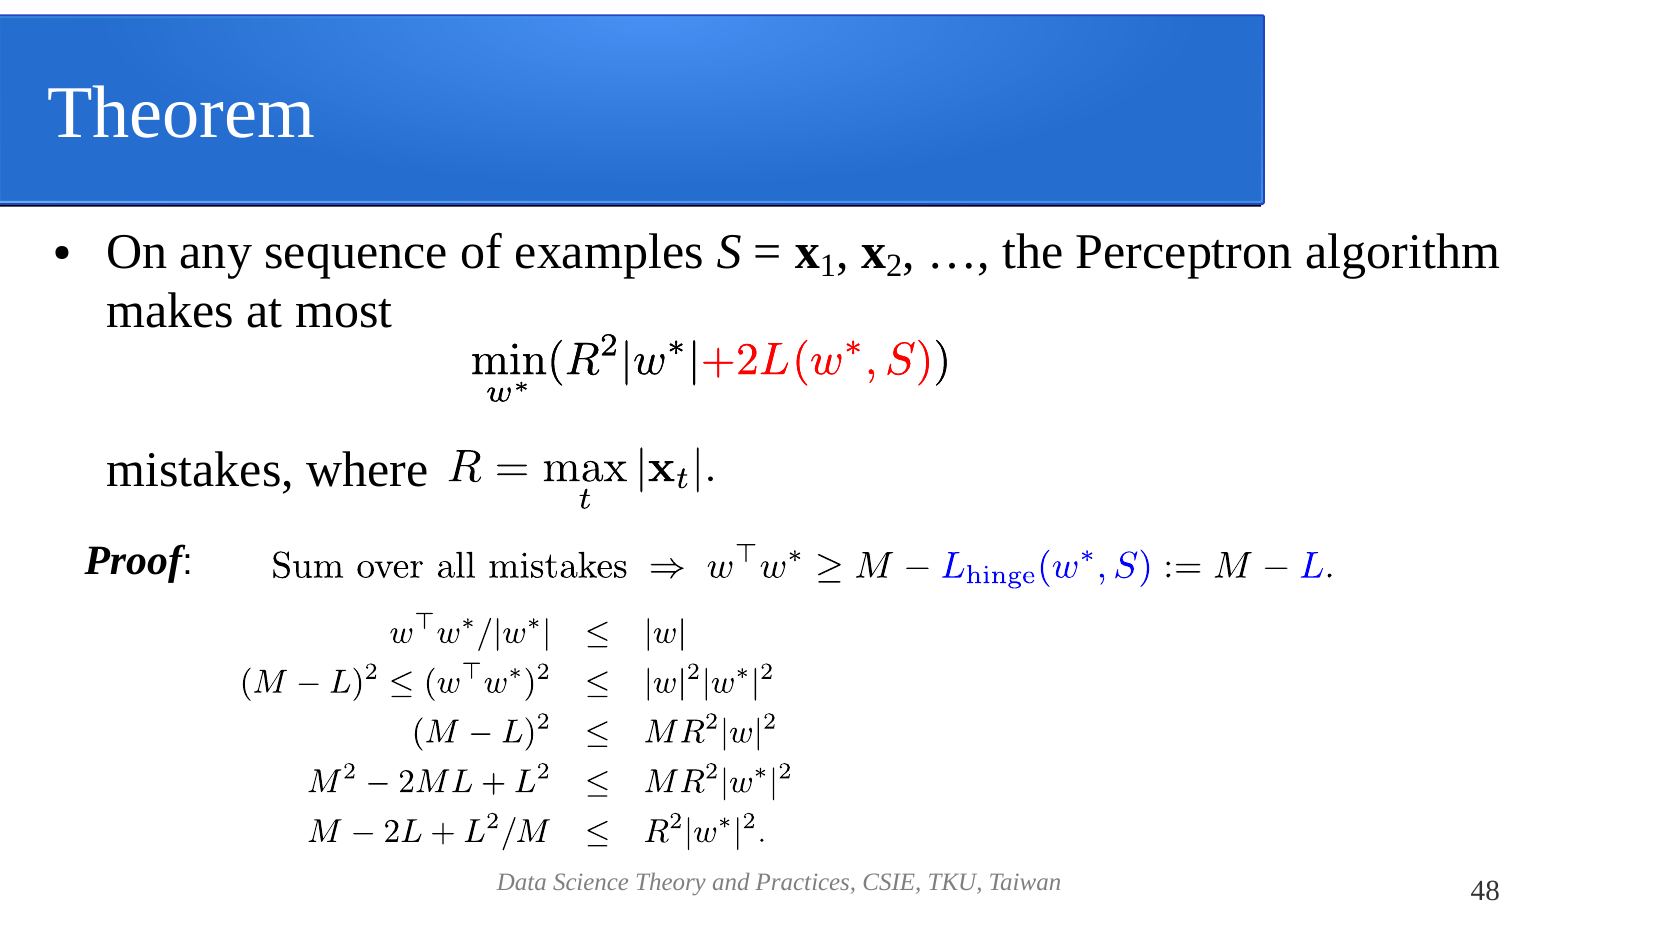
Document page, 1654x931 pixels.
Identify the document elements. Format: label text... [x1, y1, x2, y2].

picture [469, 332, 949, 404]
picture [444, 445, 715, 511]
text_box Proof: [69, 529, 306, 591]
title Theorem [47, 35, 1199, 189]
picture [269, 542, 1333, 590]
picture [238, 611, 792, 852]
list On any sequence of examples S = x1, x2, …, the Perceptron algorithm makes at most mistakes, where [35, 224, 1524, 764]
